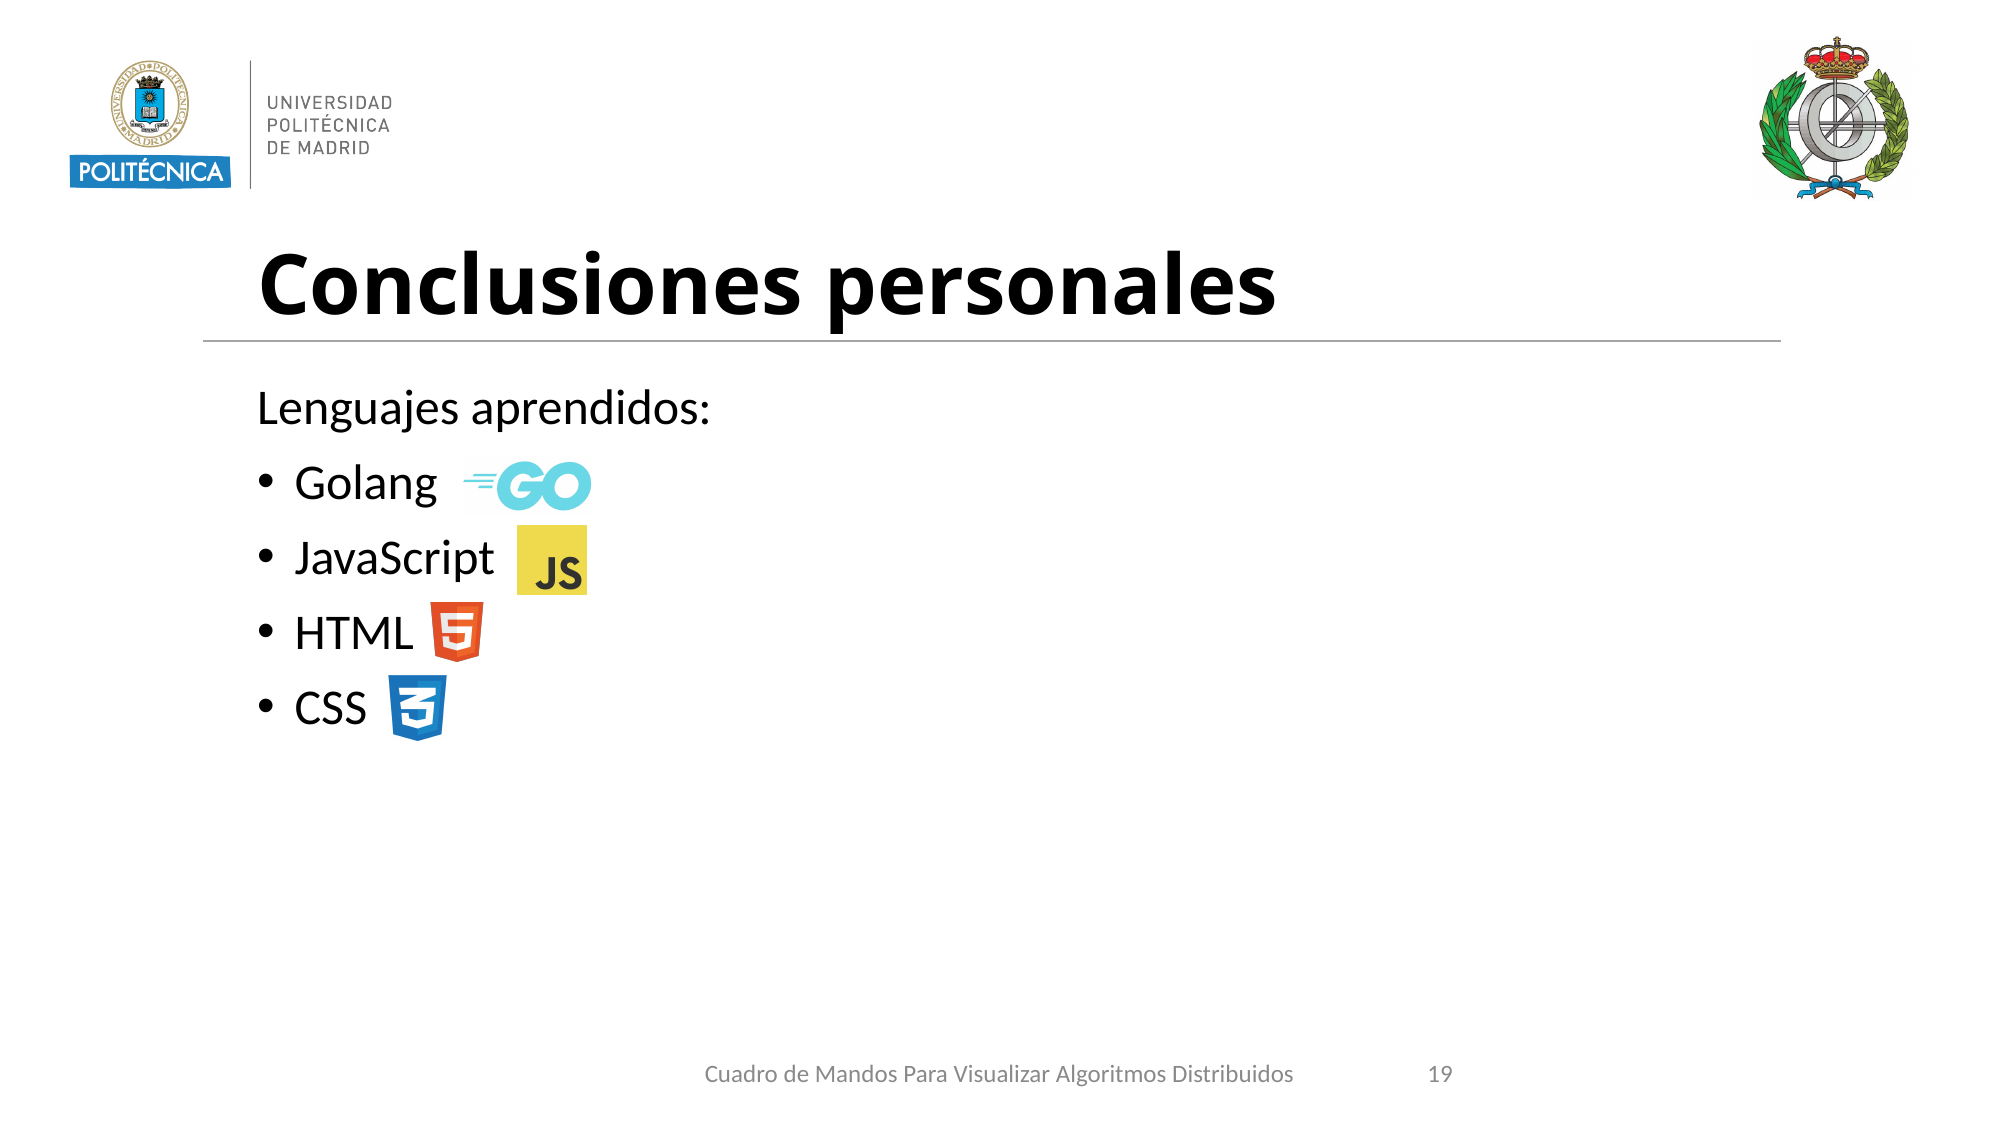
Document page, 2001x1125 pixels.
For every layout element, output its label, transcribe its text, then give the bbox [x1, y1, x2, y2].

text_box [1412, 1042, 1863, 1103]
picture [48, 34, 436, 215]
picture [1751, 34, 1918, 201]
picture [517, 525, 587, 595]
list Lenguajes aprendidos: Golang JavaScript HTML CSS [242, 374, 1752, 1013]
text_box Cuadro de Mandos Para Visualizar Algoritmos Distribuidos [662, 1042, 1338, 1103]
picture [461, 457, 593, 515]
picture [387, 674, 447, 741]
picture [427, 602, 487, 662]
title Conclusiones personales [242, 197, 1968, 378]
